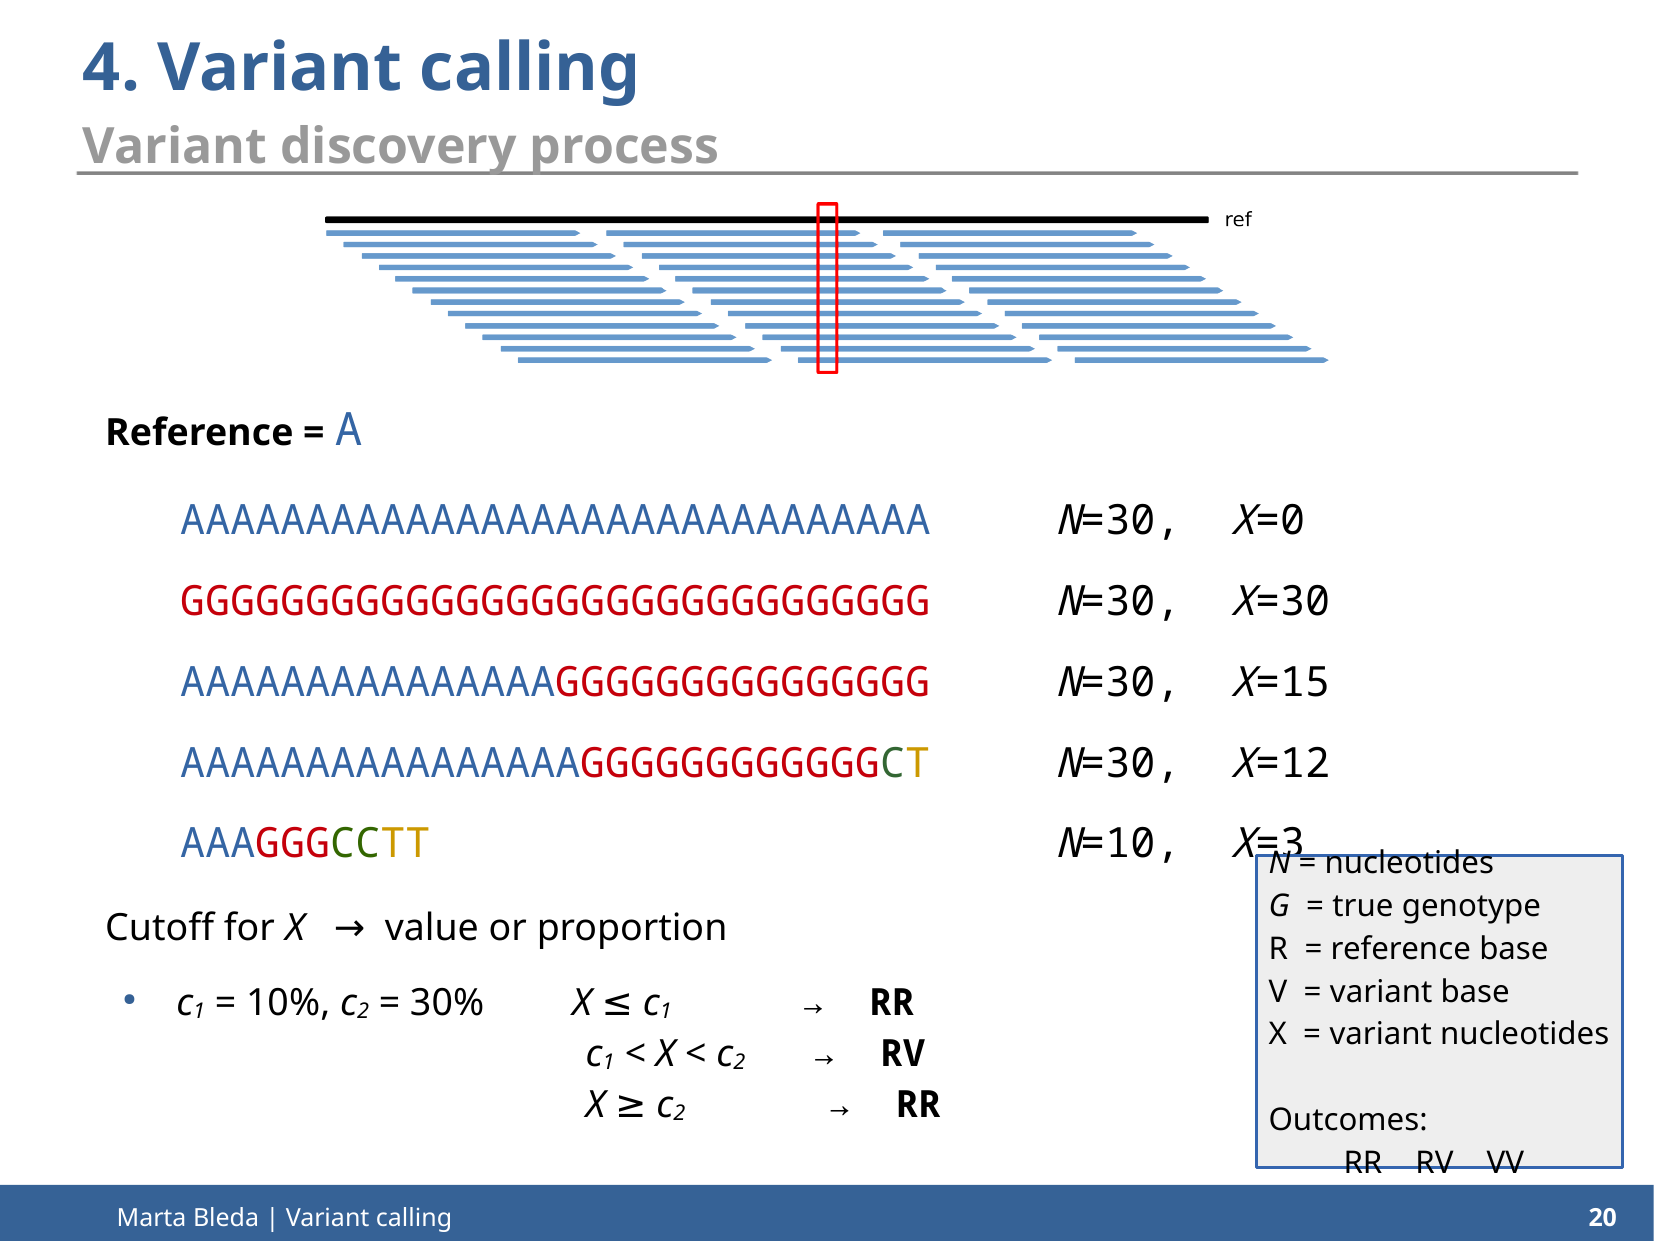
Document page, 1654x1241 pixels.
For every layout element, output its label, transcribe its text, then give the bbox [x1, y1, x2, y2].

picture [497, 170, 533, 175]
title 4. Variant calling Variant discovery process [82, 31, 1571, 166]
picture [540, 170, 1580, 175]
picture [74, 170, 490, 175]
picture [325, 202, 1329, 374]
list Reference = A AAAAAAAAAAAAAAAAAAAAAAAAAAAAAA N=30, X=0 GGGGGGGGGGGGGGGGGGGGGGGGGGGGGG N=30, X=30 AAAAAAAAAAAAAAAGGGGGGGGGGGGGGG N=30, X=15 AAAAAAAAAAAAAAAAGGGGGGGGGGGGCT N=30, X=12 AAAGGGCCTT N=10, X=3 Cutoff for X → value or proportion c1 = 10%, c2 = 30% X ≤ c1 → RR c1 < X < c2 → RV X ≥ c2 → RR [105, 396, 1572, 1139]
text_box N = nucleotides G = true genotype R = reference base V = variant base X = variant nucleotides Outcomes: RR RV VV [1256, 855, 1623, 1168]
